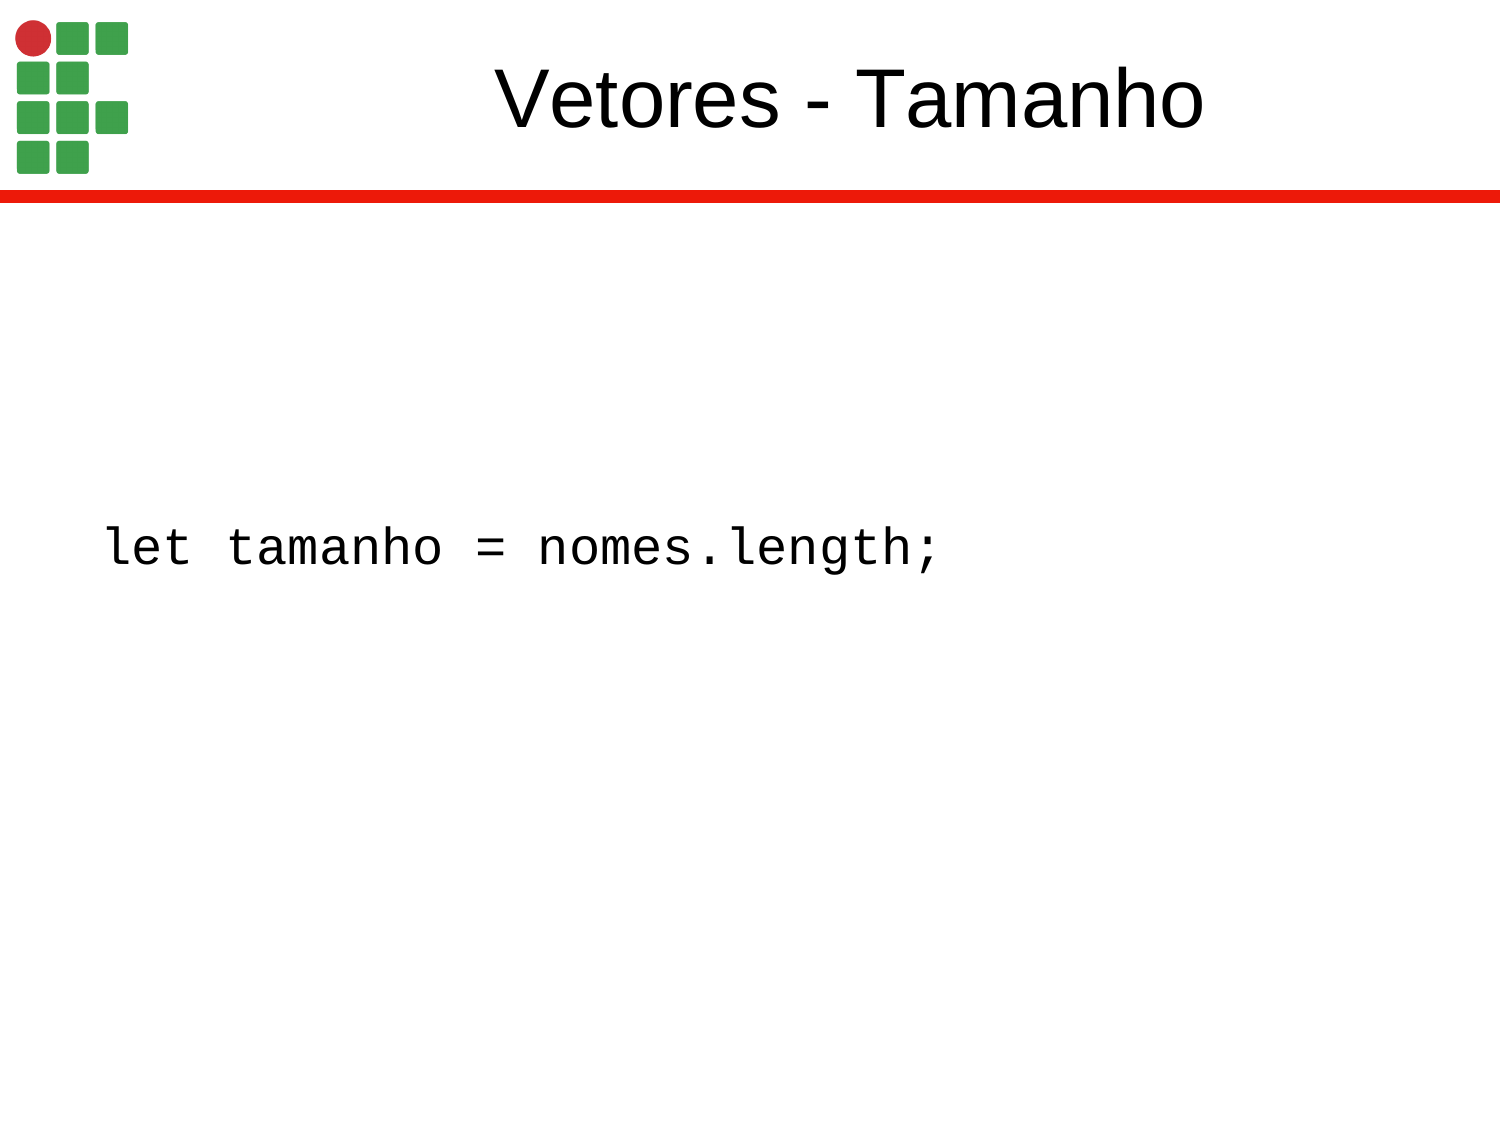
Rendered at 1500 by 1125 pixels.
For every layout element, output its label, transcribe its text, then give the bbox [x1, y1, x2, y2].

title Vetores - Tamanho [230, 0, 1471, 202]
picture [14, 16, 130, 178]
list let tamanho = nomes.length; [29, 207, 1471, 1087]
